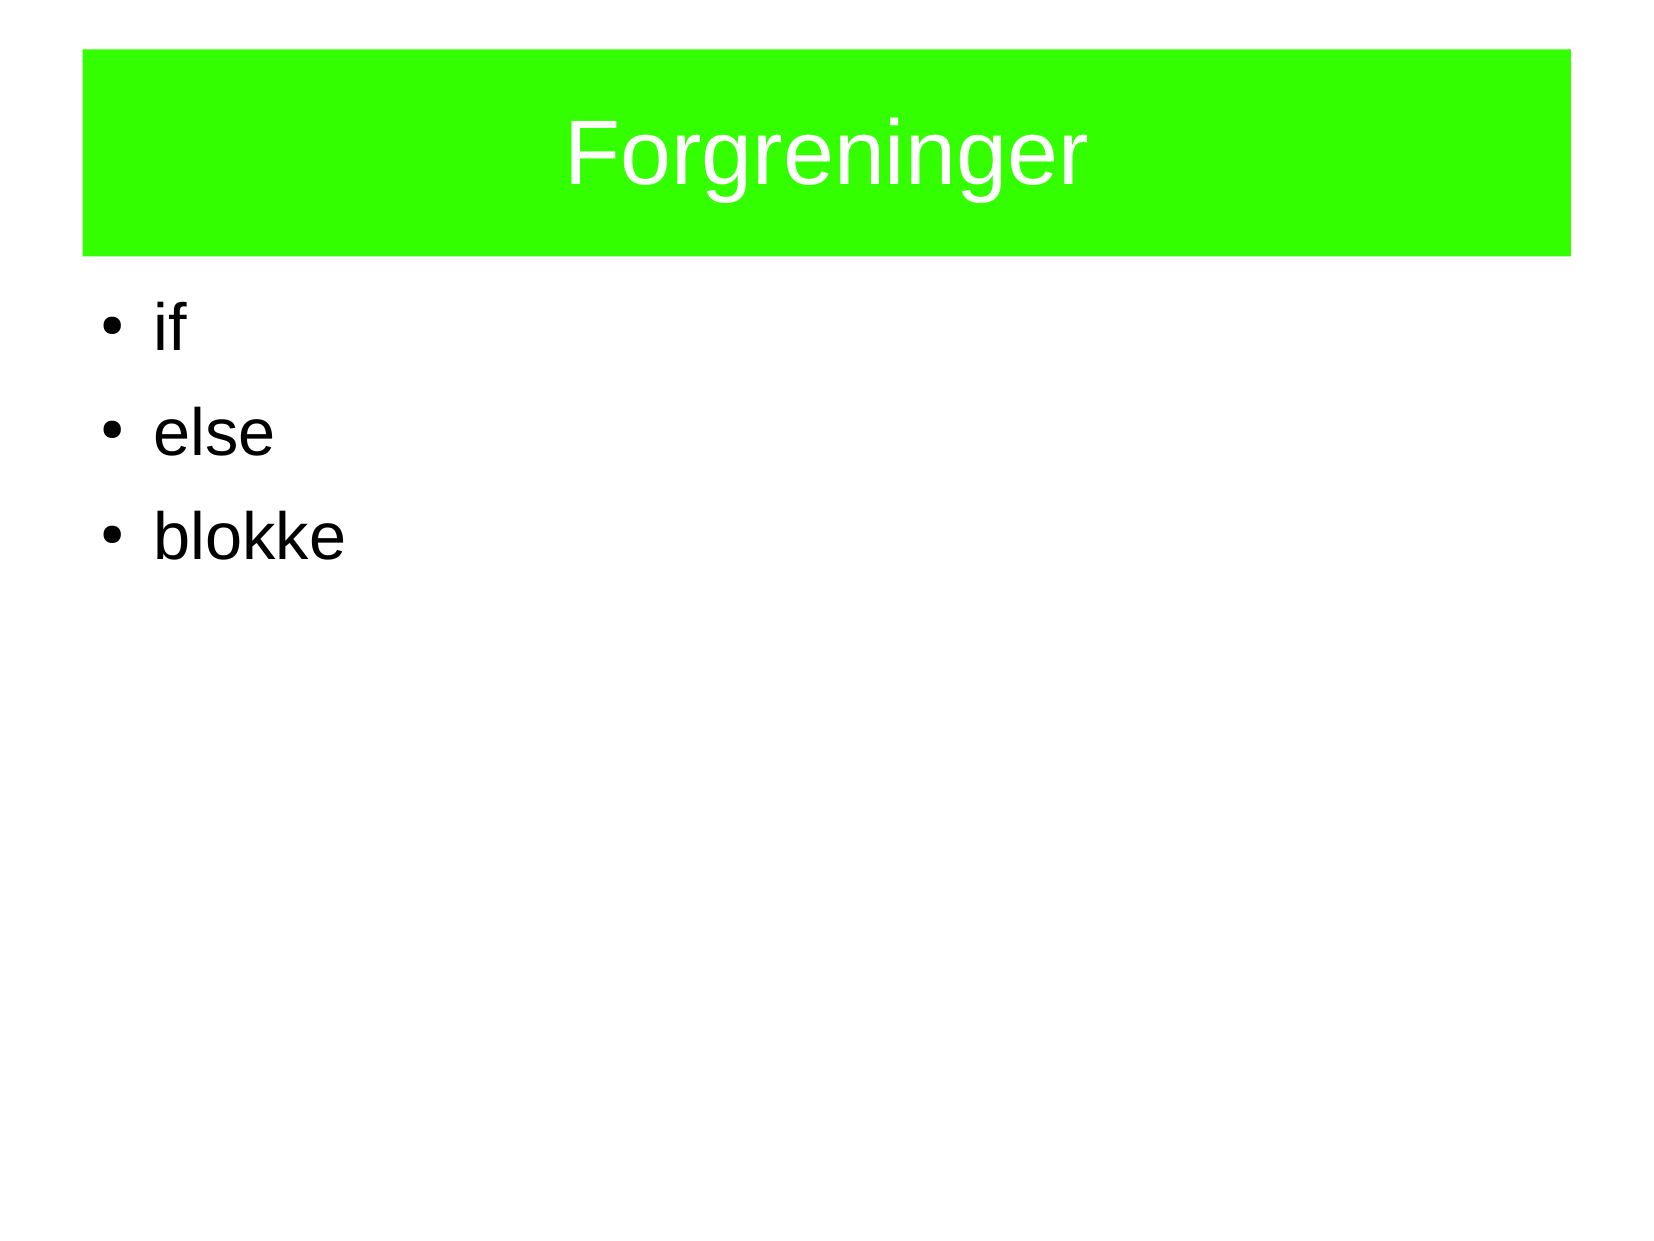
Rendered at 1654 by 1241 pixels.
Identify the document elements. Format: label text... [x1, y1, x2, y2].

list if else blokke [82, 290, 1571, 1109]
title Forgreninger [82, 49, 1571, 257]
